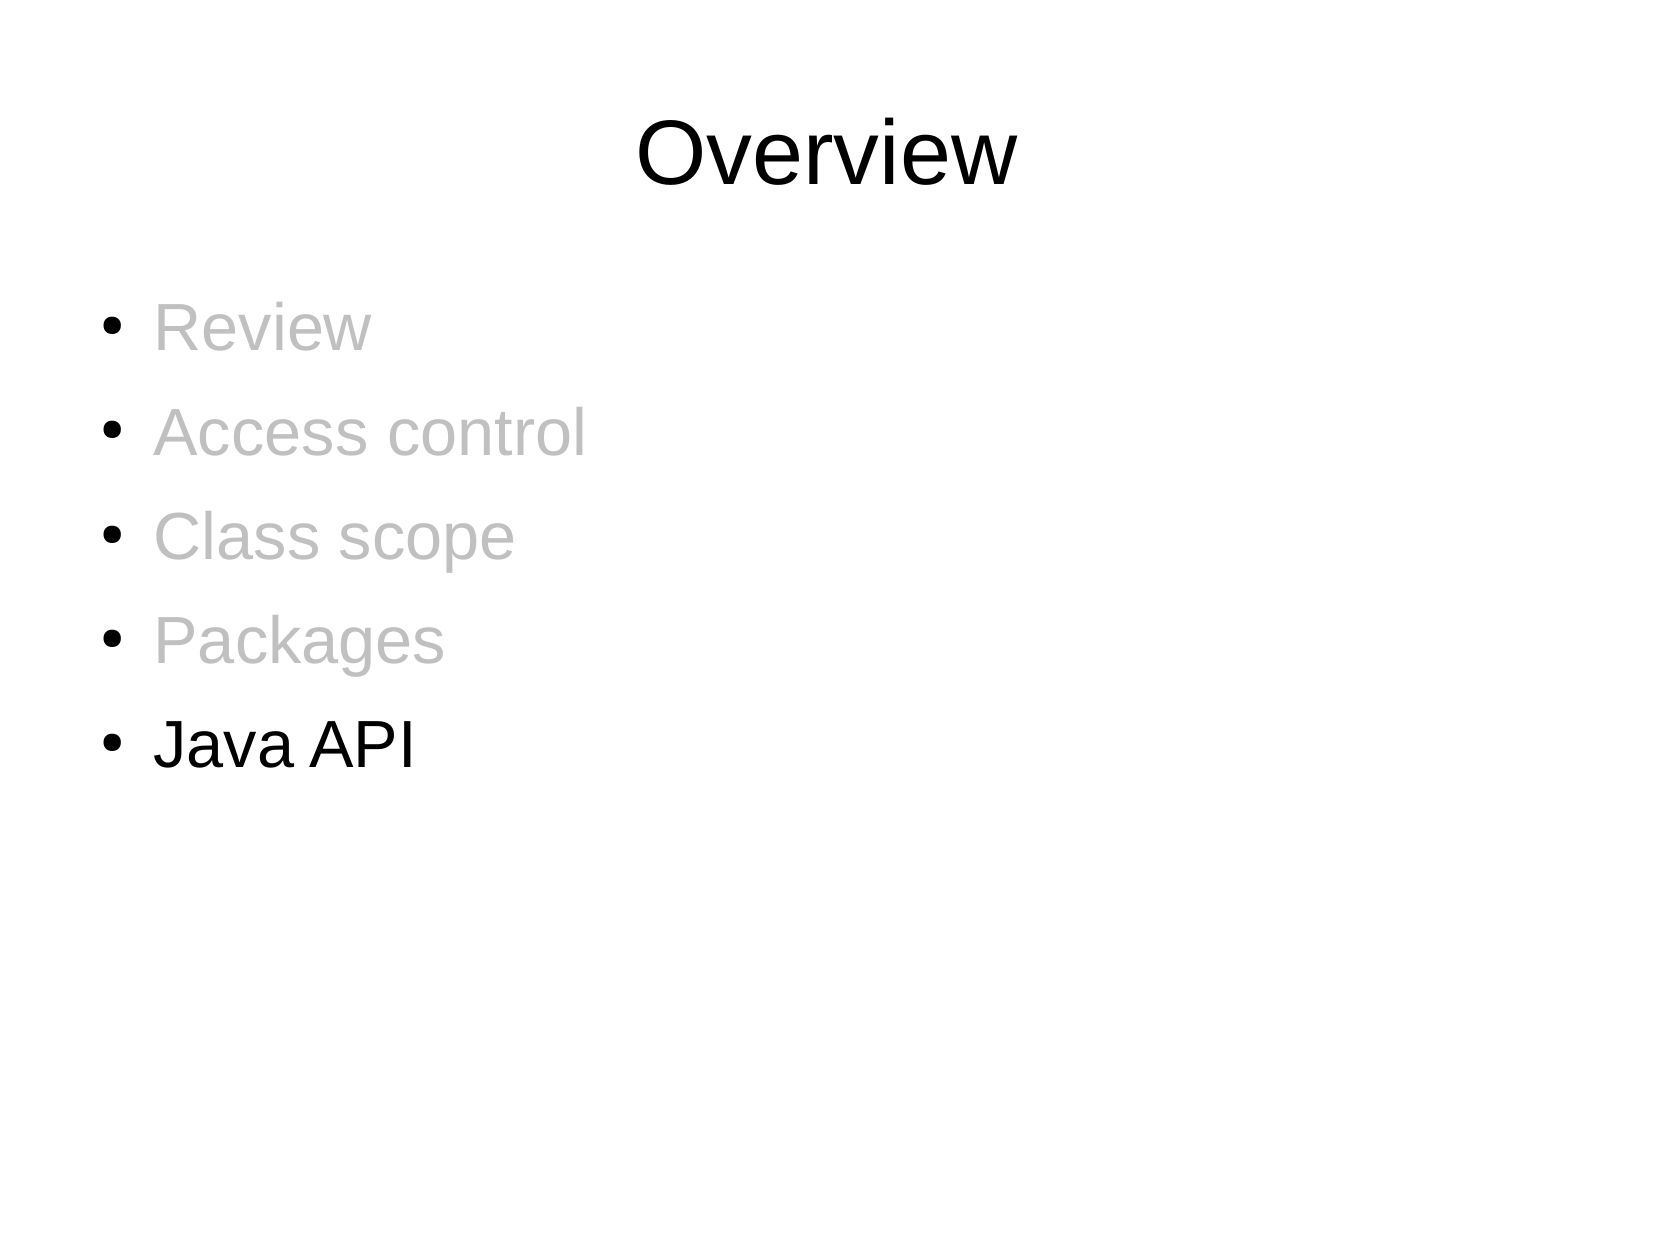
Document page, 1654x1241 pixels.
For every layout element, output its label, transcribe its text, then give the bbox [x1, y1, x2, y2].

list Review Access control Class scope Packages Java API [82, 290, 1571, 1109]
title Overview [82, 49, 1571, 257]
